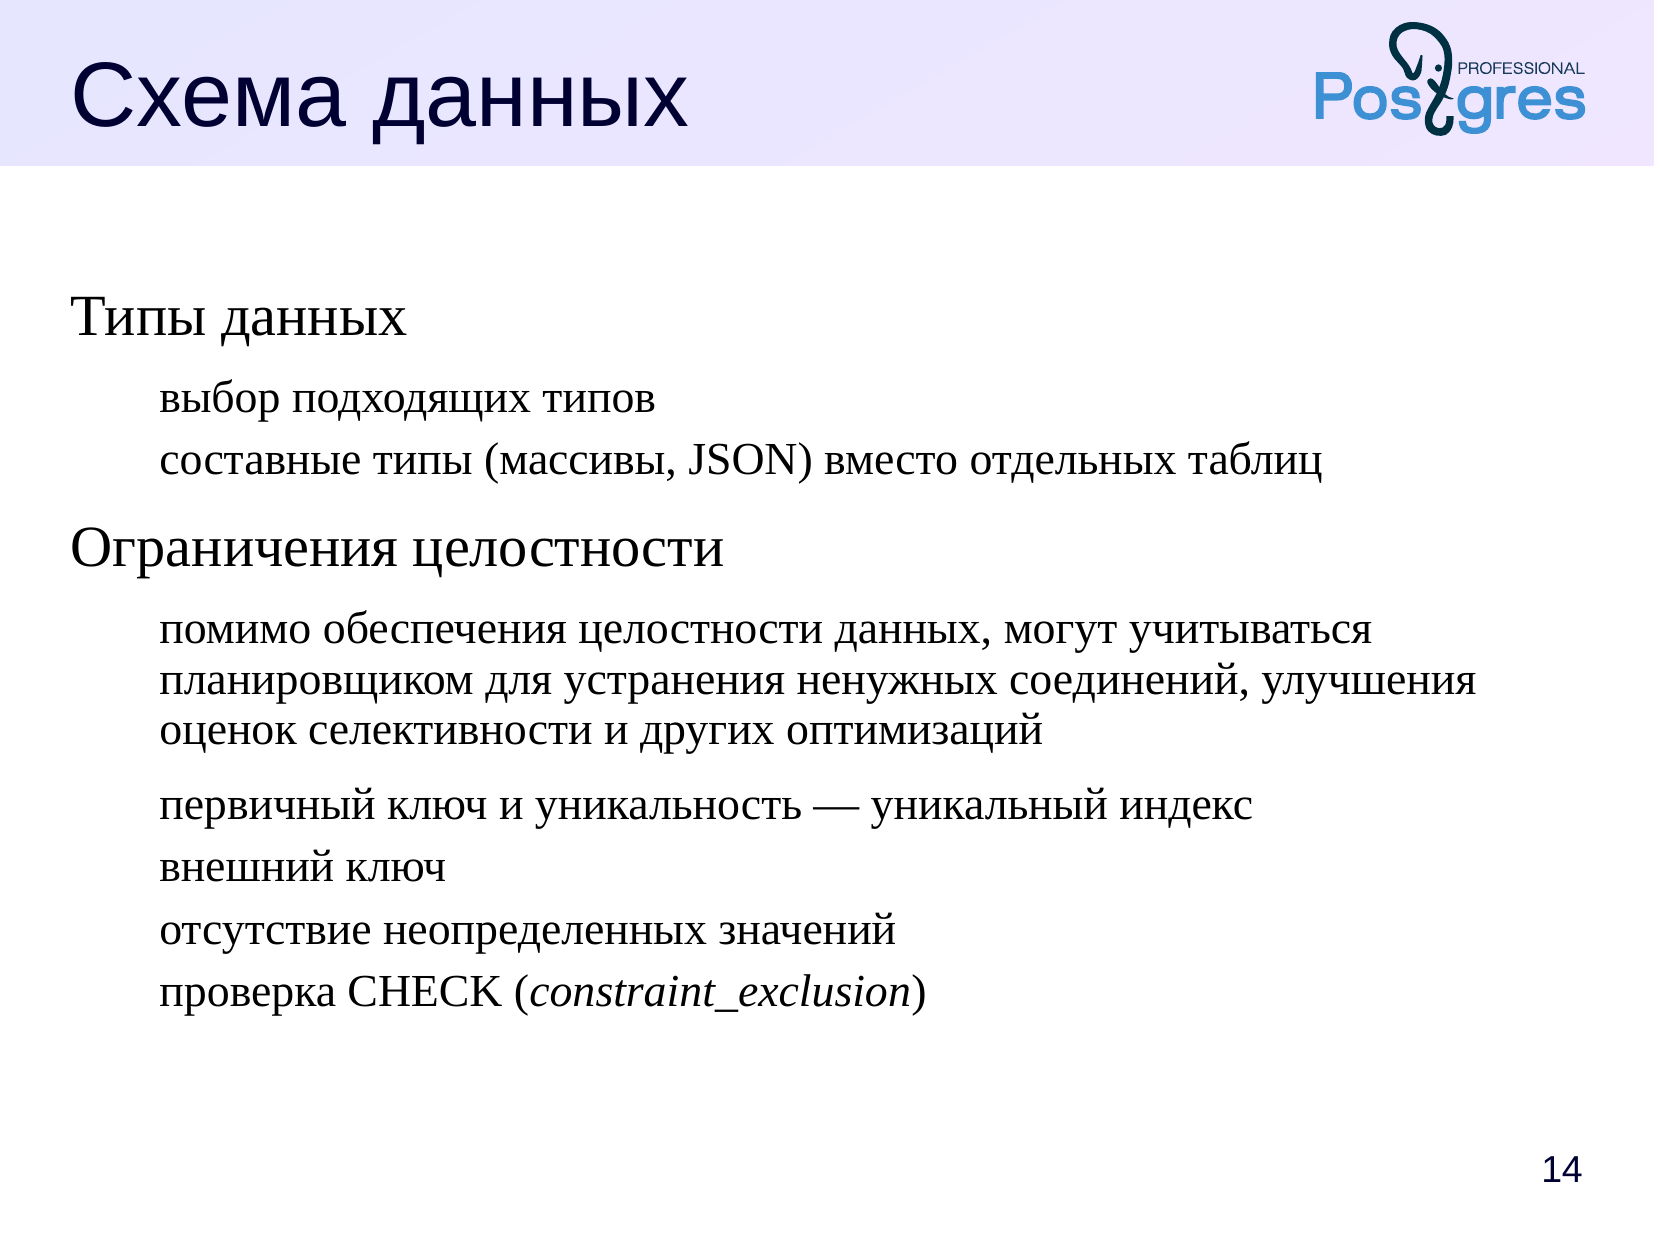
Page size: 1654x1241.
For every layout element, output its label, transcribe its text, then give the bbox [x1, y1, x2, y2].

list Типы данных выбор подходящих типов составные типы (массивы, JSON) вместо отдельных таблиц Ограничения целостности помимо обеспечения целостности данных, могут учитываться планировщиком для устранения ненужных соединений, улучшения оценок селективности и других оптимизаций первичный ключ и уникальность — уникальный индекс внешний ключ отсутствие неопределенных значений проверка CHECK (constraint_exclusion) [70, 283, 1583, 1141]
title Схема данных [70, 43, 1241, 147]
